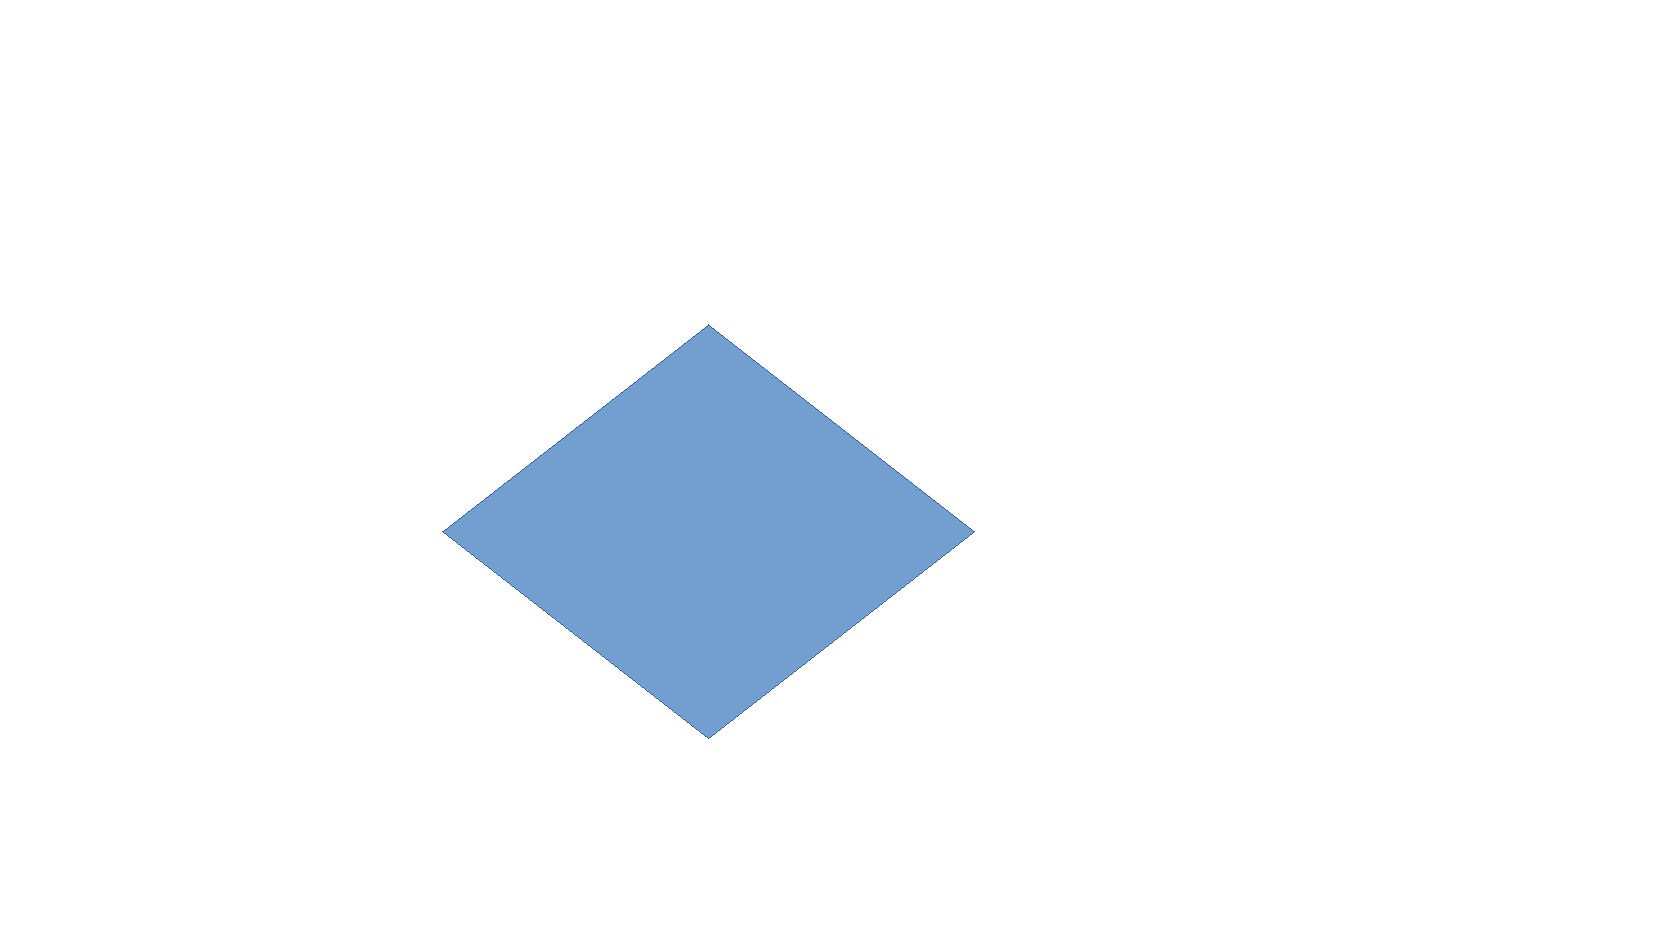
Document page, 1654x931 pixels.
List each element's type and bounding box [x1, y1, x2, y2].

text_box [442, 324, 975, 739]
